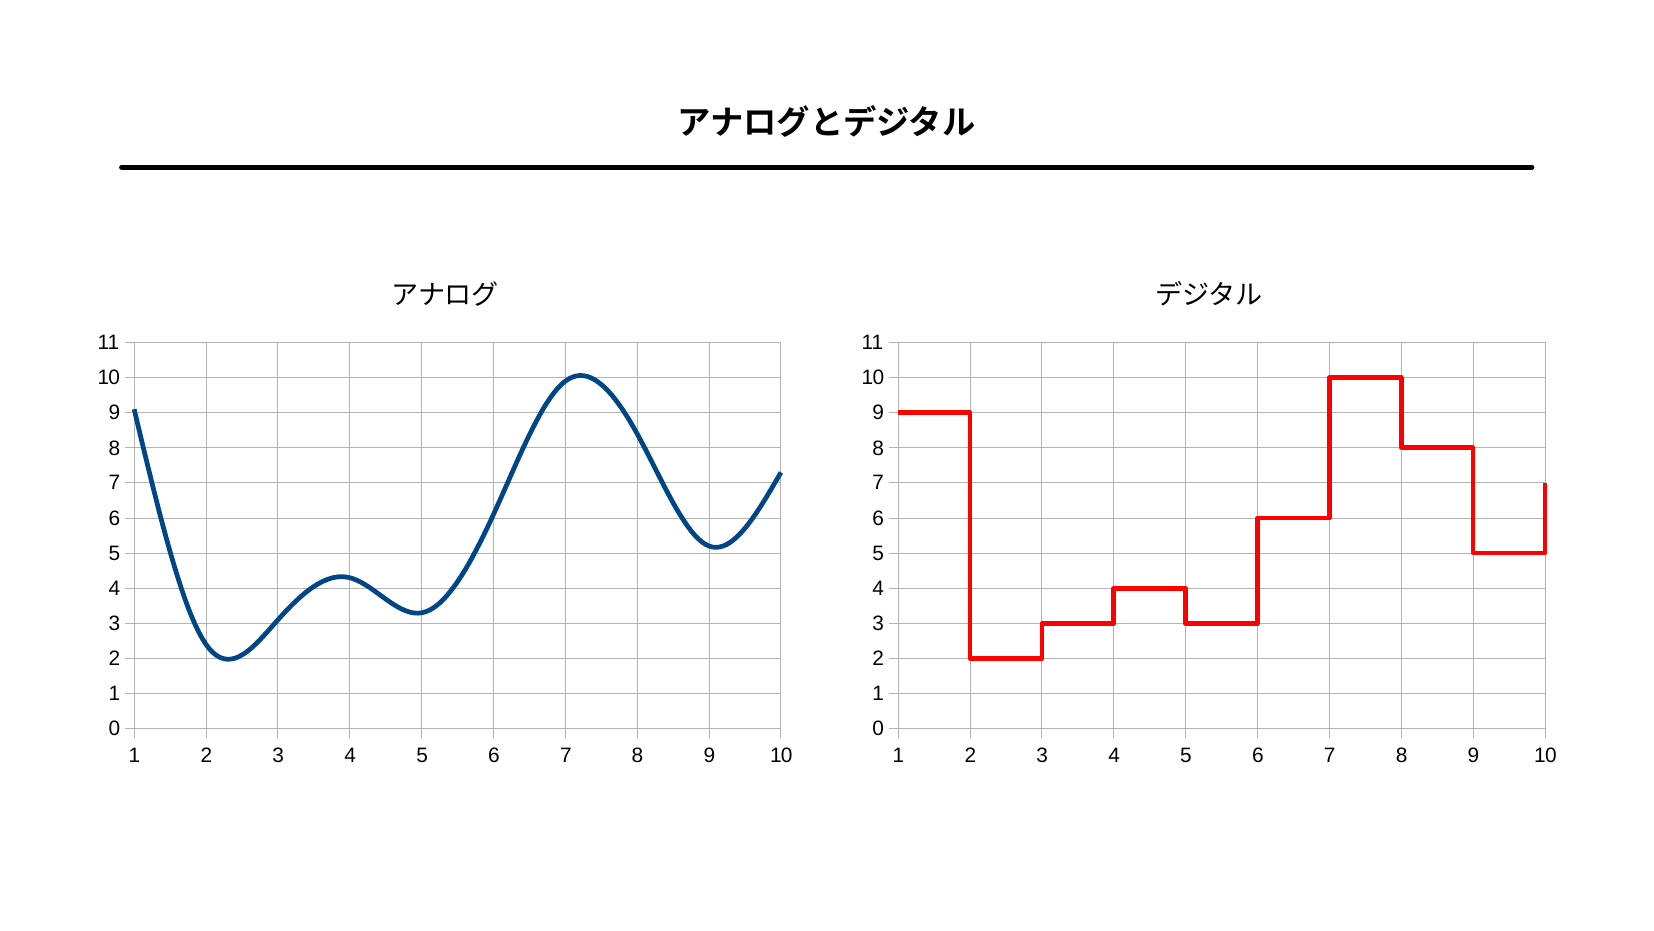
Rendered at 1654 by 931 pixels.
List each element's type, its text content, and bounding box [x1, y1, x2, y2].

chart [847, 246, 1571, 778]
chart [83, 246, 807, 778]
text_box アナログとデジタル [533, 43, 1120, 155]
